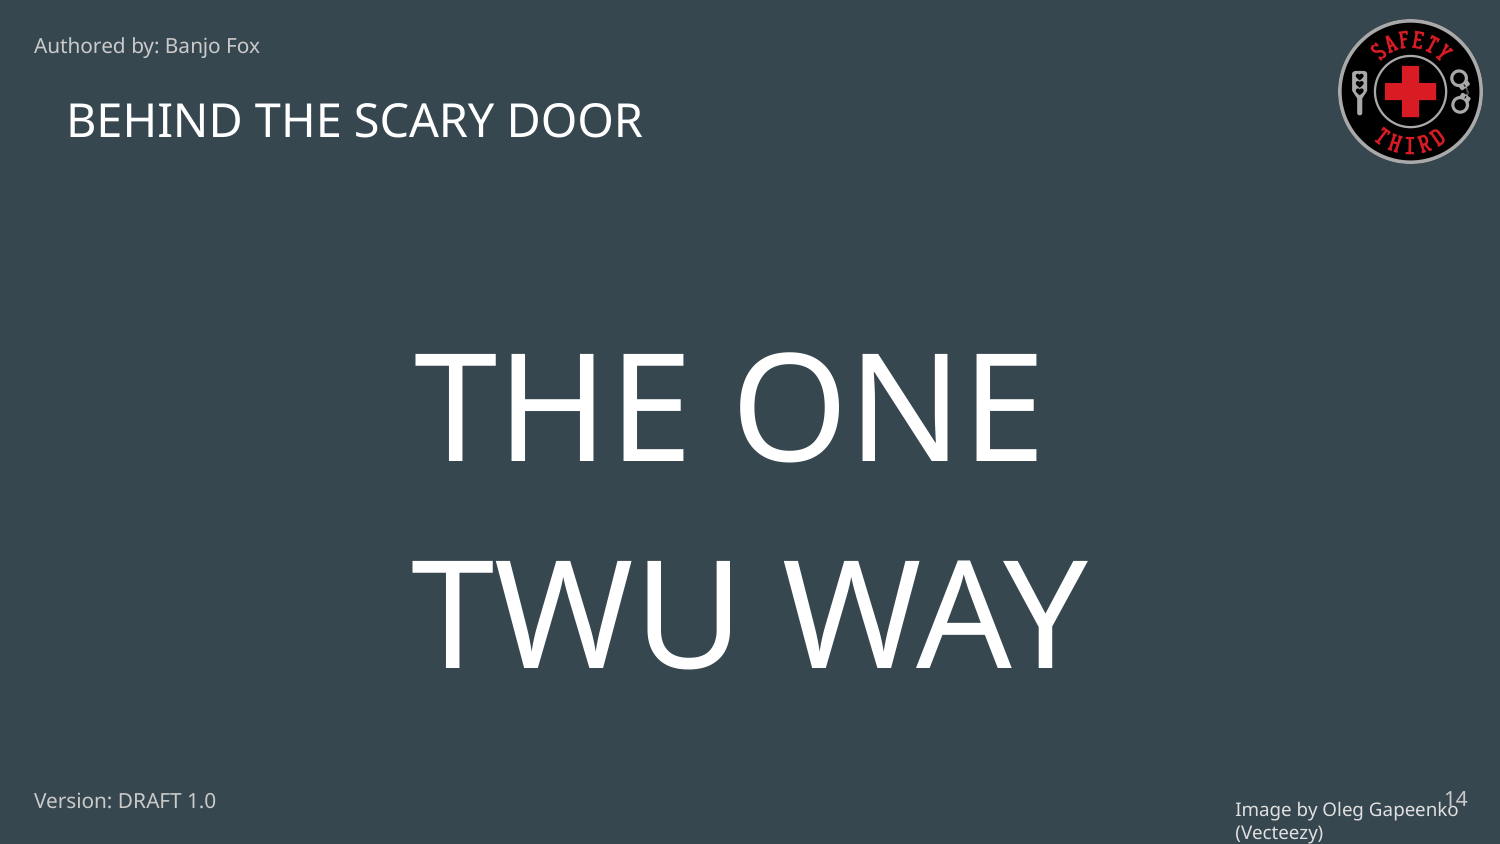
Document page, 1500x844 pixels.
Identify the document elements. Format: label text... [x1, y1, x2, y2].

text_box THE ONE TWU WAY [92, 269, 1408, 714]
text_box Image by Oleg Gapeenko (Vecteezy) [1220, 783, 1500, 844]
picture [1338, 19, 1483, 164]
title BEHIND THE SCARY DOOR [51, 72, 1329, 167]
slide_number <number> [1392, 767, 1483, 833]
